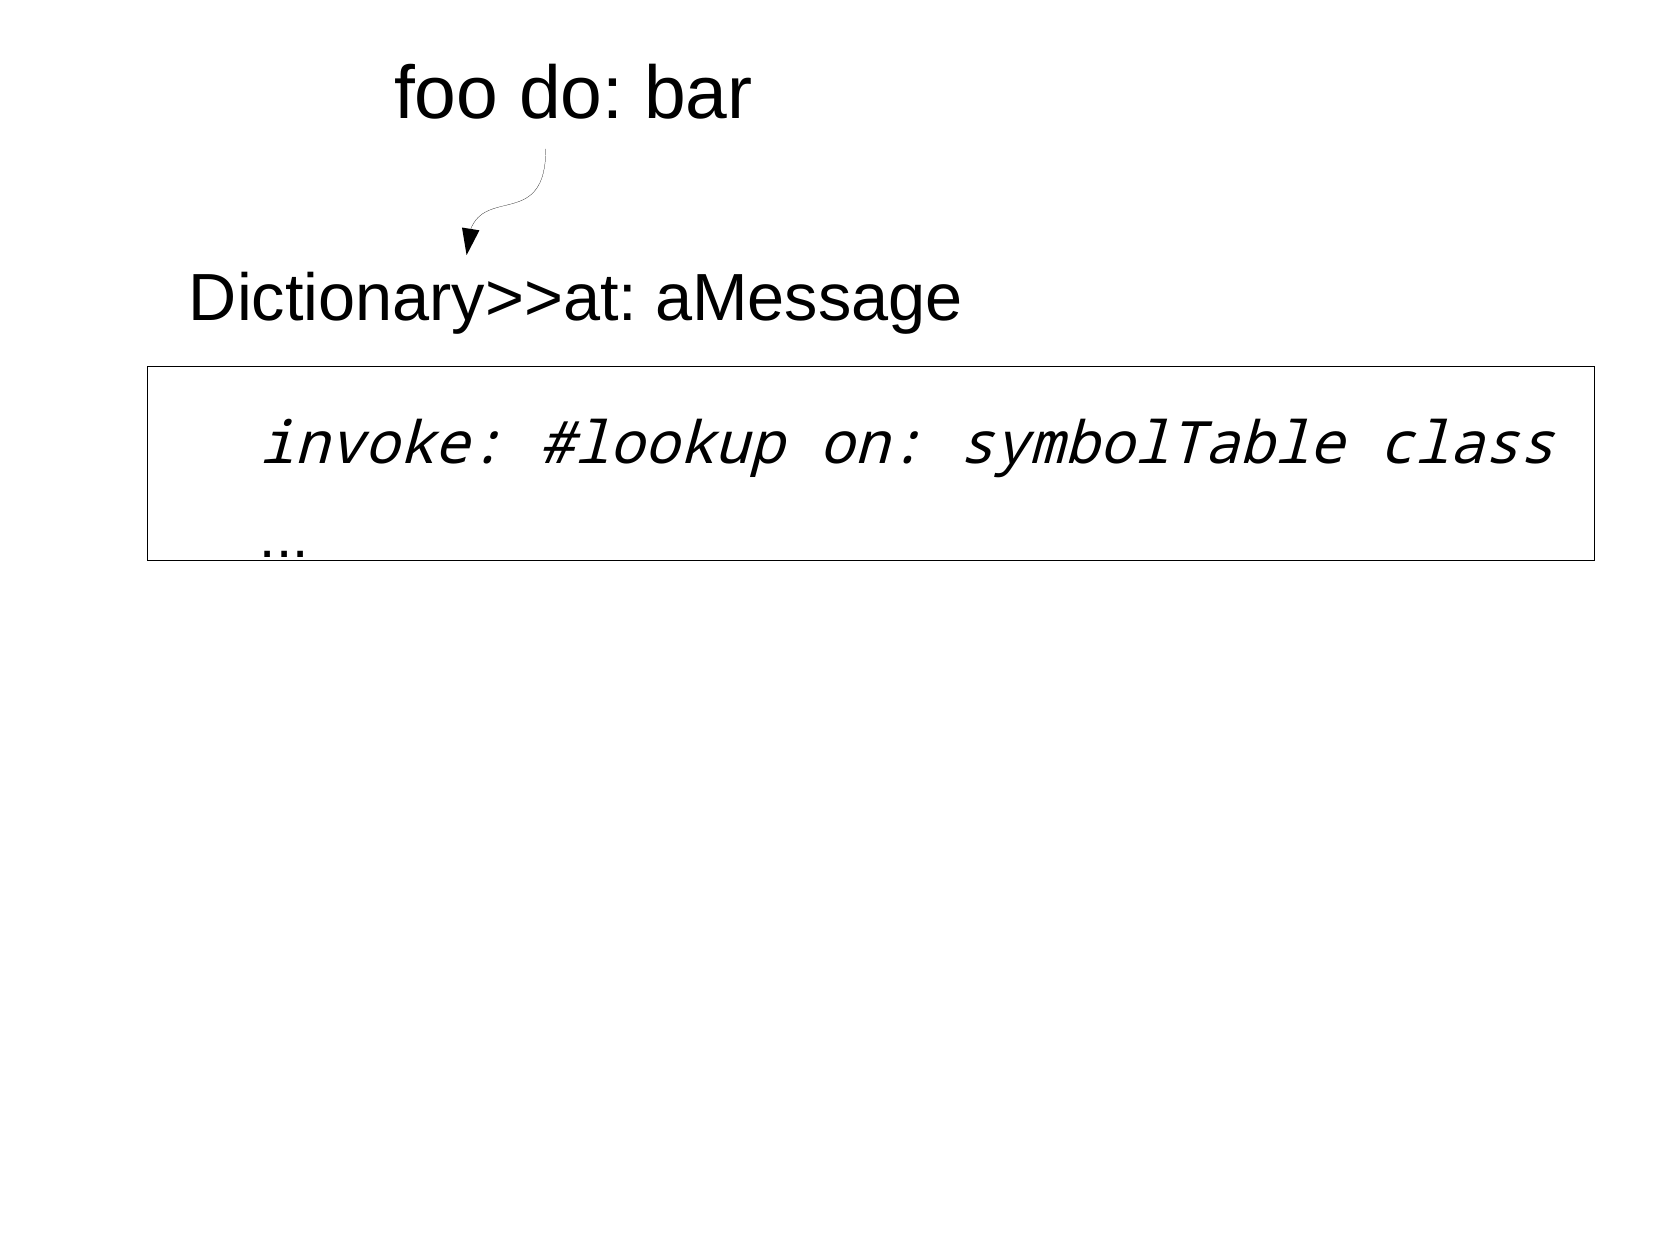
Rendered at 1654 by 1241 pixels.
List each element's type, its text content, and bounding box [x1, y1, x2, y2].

text_box foo do: bar [379, 42, 768, 142]
list Dictionary>>at: aMessage invoke: #lookup on: symbolTable class ... [118, 259, 1595, 621]
list Dictionary>>at: aMessage invoke: #lookup on: symbolTable class ... [148, 367, 1594, 560]
